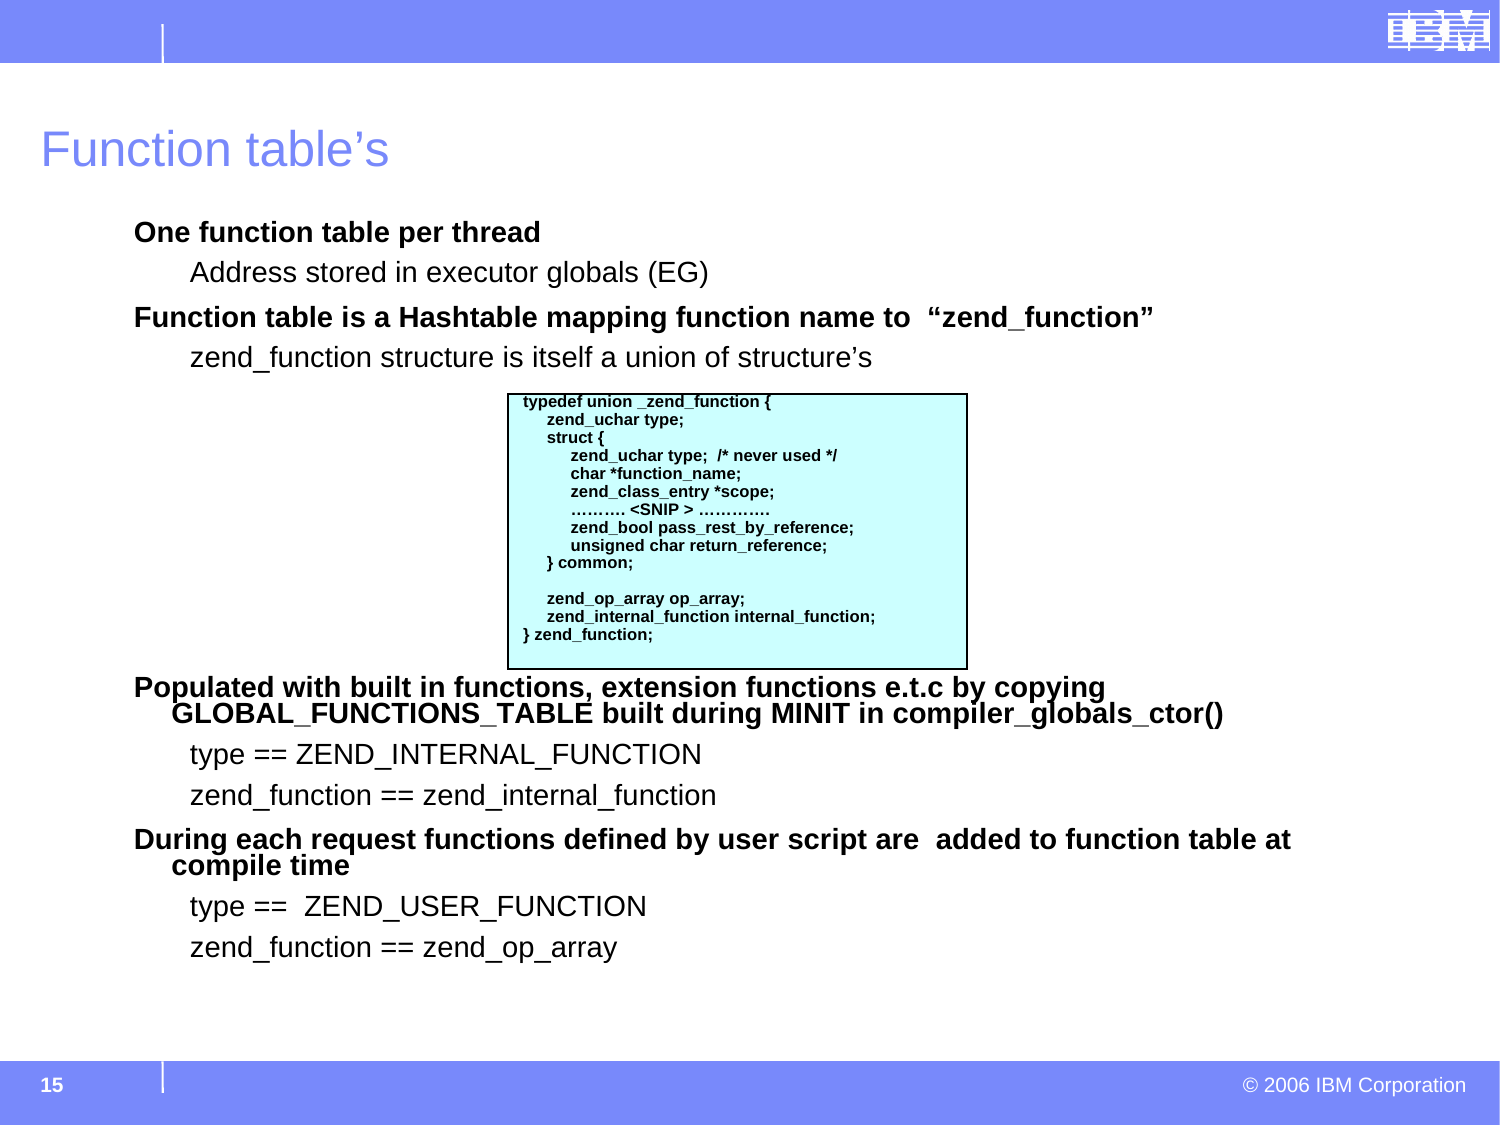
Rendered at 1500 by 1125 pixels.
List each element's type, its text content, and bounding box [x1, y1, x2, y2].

text_box typedef union _zend_function { zend_uchar type; struct { zend_uchar type; /* never used */ char *function_name; zend_class_entry *scope; ………. <SNIP > …………. zend_bool pass_rest_by_reference; unsigned char return_reference; } common; zend_op_array op_array; zend_internal_function internal_function; } zend_function; [508, 394, 968, 669]
list One function table per thread Address stored in executor globals (EG)‏ Function table is a Hashtable mapping function name to “zend_function” zend_function structure is itself a union of structure’s Populated with built in functions, extension functions e.t.c by copying GLOBAL_FUNCTIONS_TABLE built during MINIT in compiler_globals_ctor()‏ type == ZEND_INTERNAL_FUNCTION zend_function == zend_internal_function During each request functions defined by user script are added to function table at compile time type == ZEND_USER_FUNCTION zend_function == zend_op_array [118, 213, 1378, 1125]
title Function table’s [25, 27, 1378, 184]
